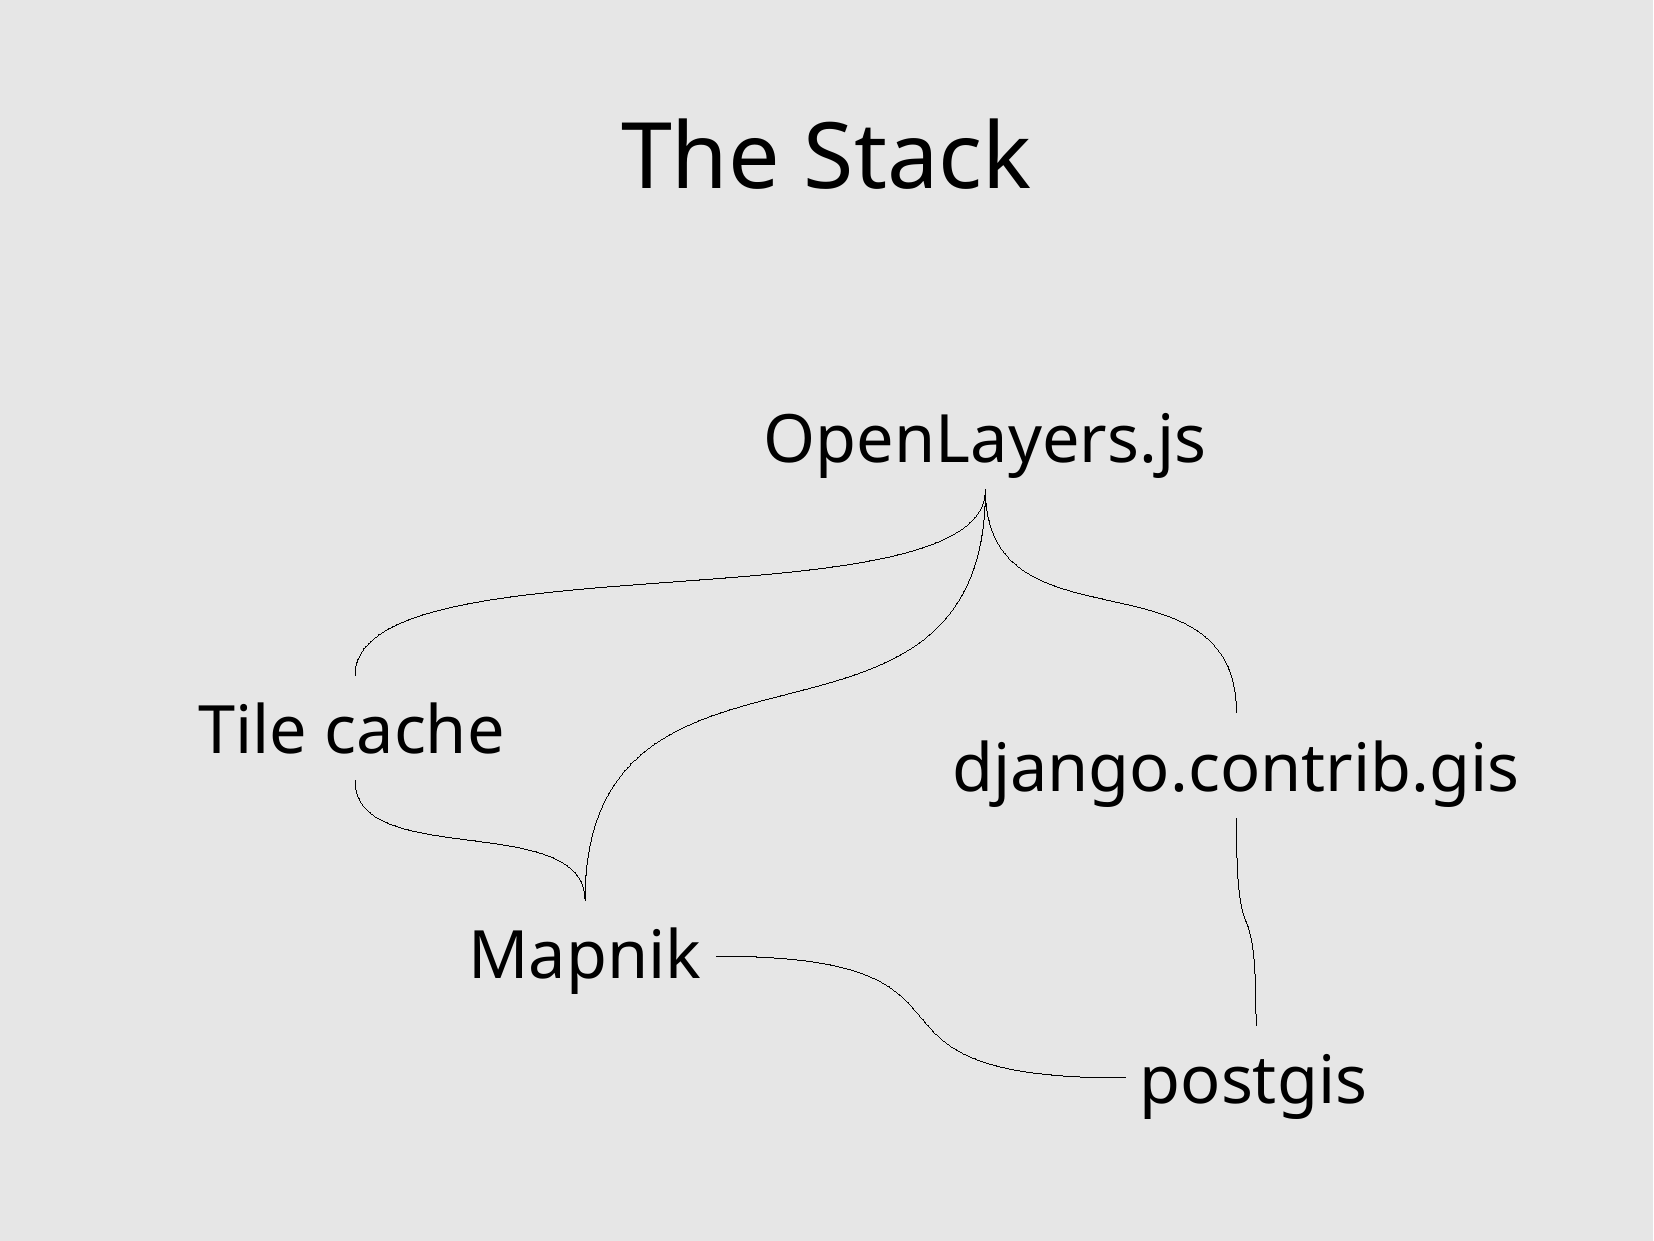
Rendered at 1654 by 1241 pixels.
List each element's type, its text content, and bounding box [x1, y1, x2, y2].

title The Stack [82, 49, 1571, 257]
text_box Tile cache [183, 675, 527, 776]
text_box Mapnik [453, 900, 714, 1013]
text_box postgis [1125, 1025, 1388, 1126]
text_box OpenLayers.js [748, 383, 1221, 484]
text_box django.contrib.gis [937, 712, 1531, 813]
